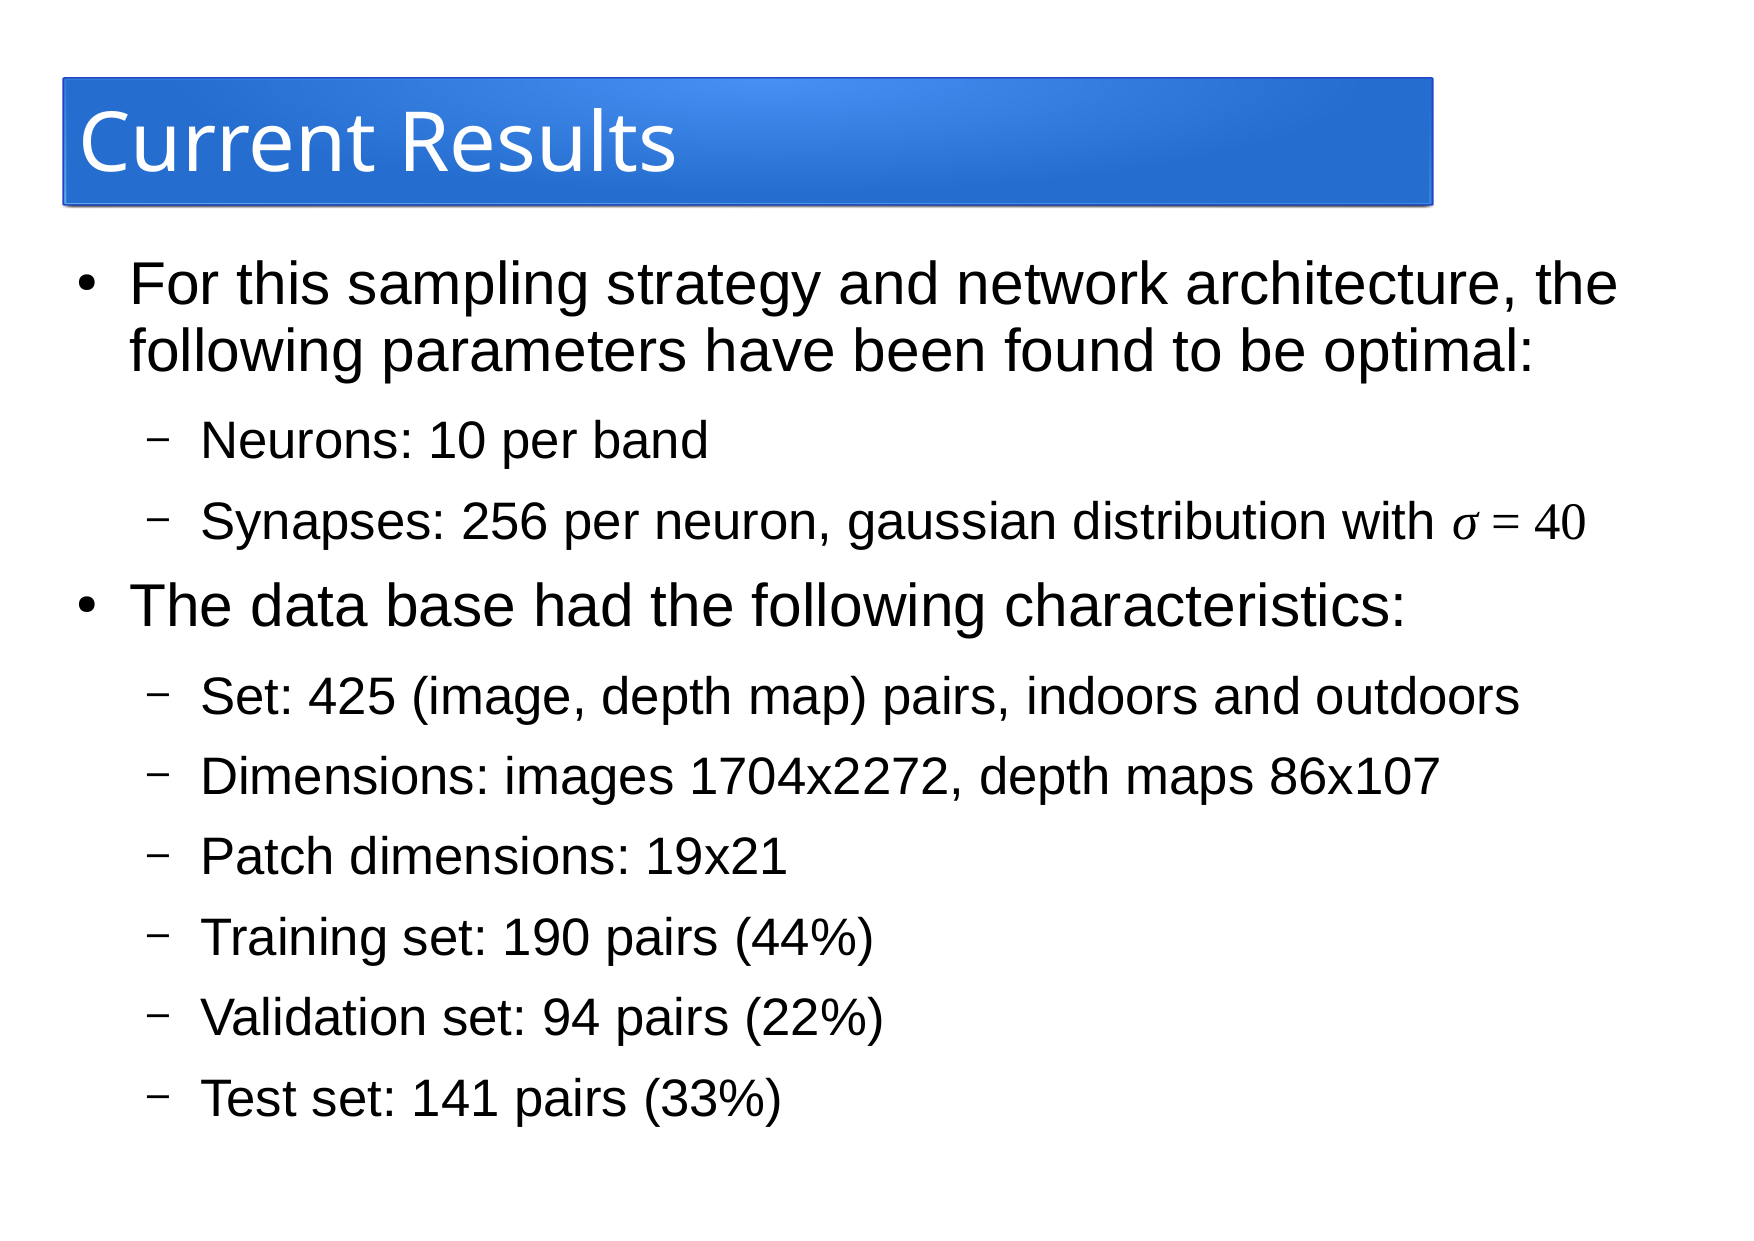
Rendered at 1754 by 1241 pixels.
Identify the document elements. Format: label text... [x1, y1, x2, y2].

list For this sampling strategy and network architecture, the following parameters have been found to be optimal: Neurons: 10 per band Synapses: 256 per neuron, gaussian distribution with σ = 40 The data base had the following characteristics: Set: 425 (image, depth map) pairs, indoors and outdoors Dimensions: images 1704x2272, depth maps 86x107 Patch dimensions: 19x21 Training set: 190 pairs (44%) Validation set: 94 pairs (22%) Test set: 141 pairs (33%) [58, 249, 1696, 1169]
title Current Results [78, 80, 1429, 198]
picture [58, 77, 1439, 209]
